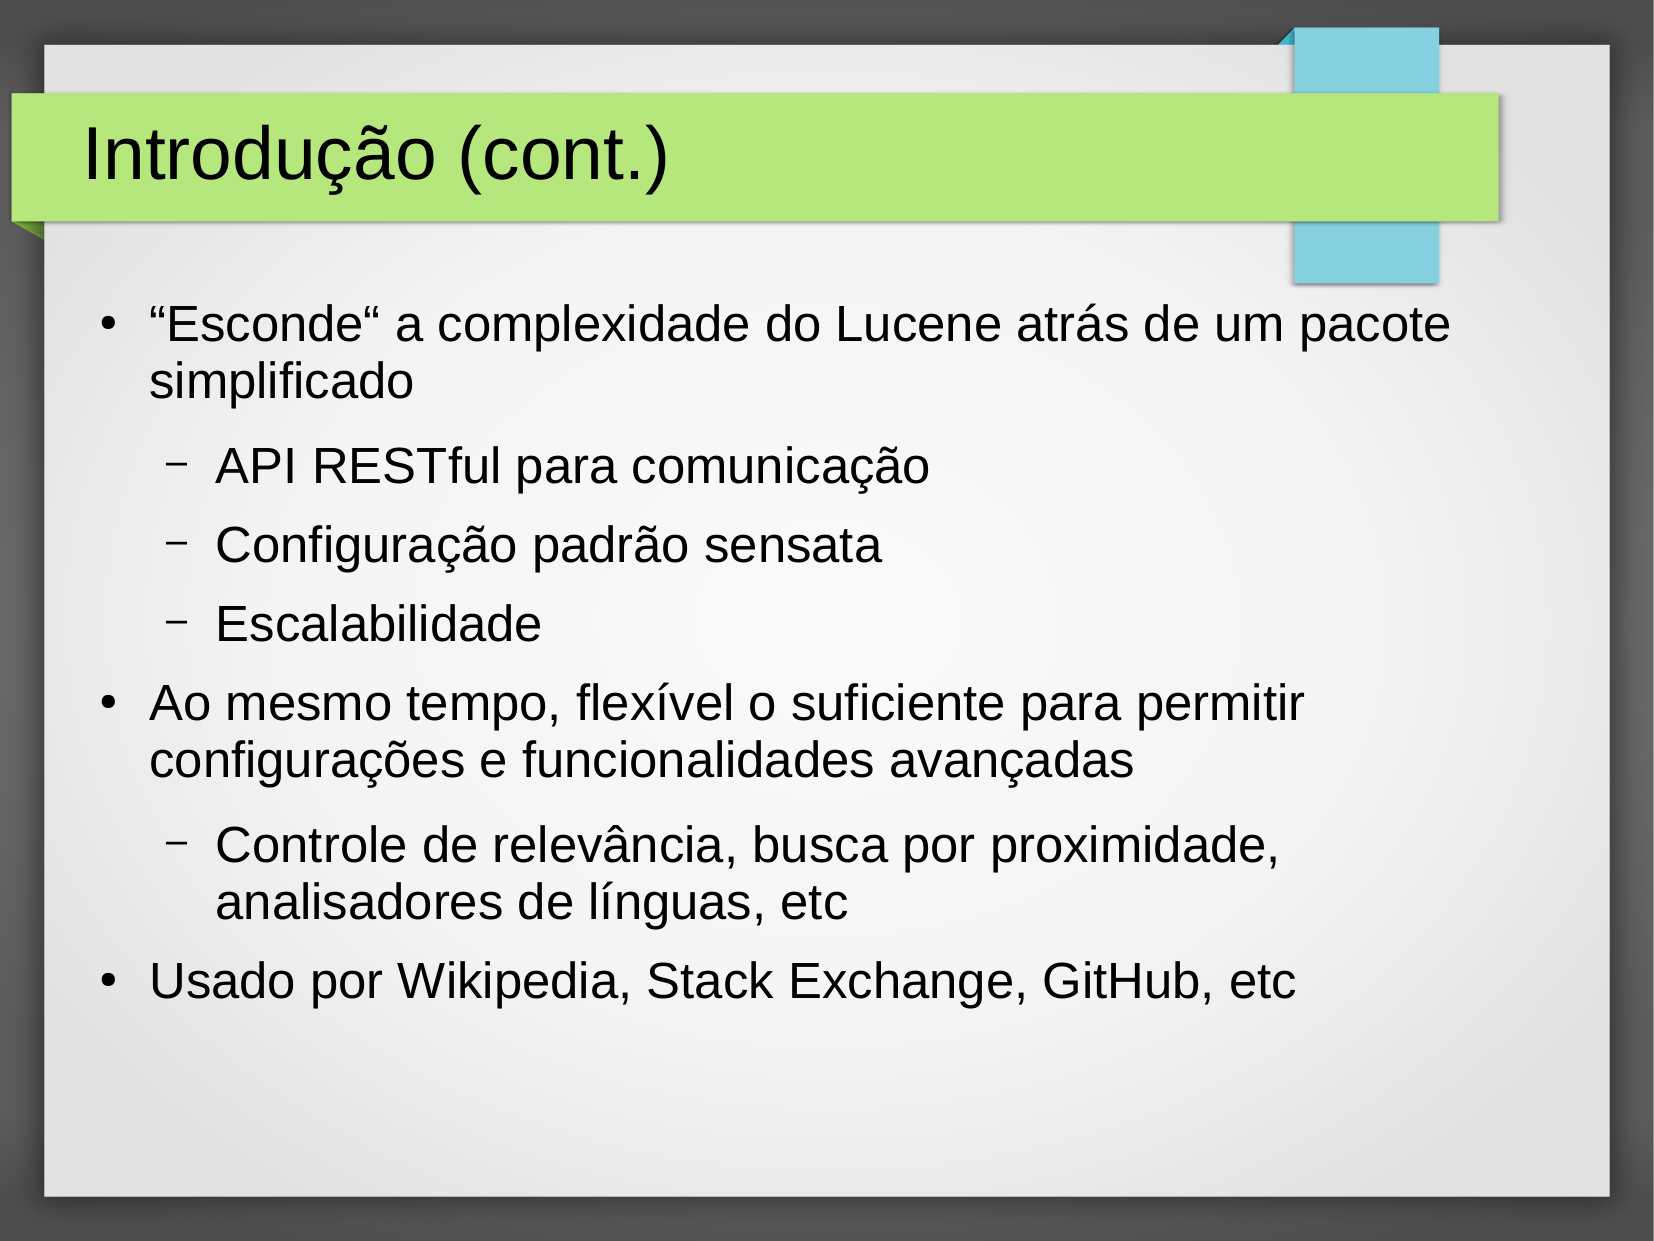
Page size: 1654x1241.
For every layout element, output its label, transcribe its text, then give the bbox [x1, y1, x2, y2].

picture [0, 0, 1654, 1241]
title Introdução (cont.) [82, 94, 1264, 213]
list “Esconde“ a complexidade do Lucene atrás de um pacote simplificado API RESTful para comunicação Configuração padrão sensata Escalabilidade Ao mesmo tempo, flexível o suficiente para permitir configurações e funcionalidades avançadas Controle de relevância, busca por proximidade, analisadores de línguas, etc Usado por Wikipedia, Stack Exchange, GitHub, etc [82, 295, 1571, 1015]
